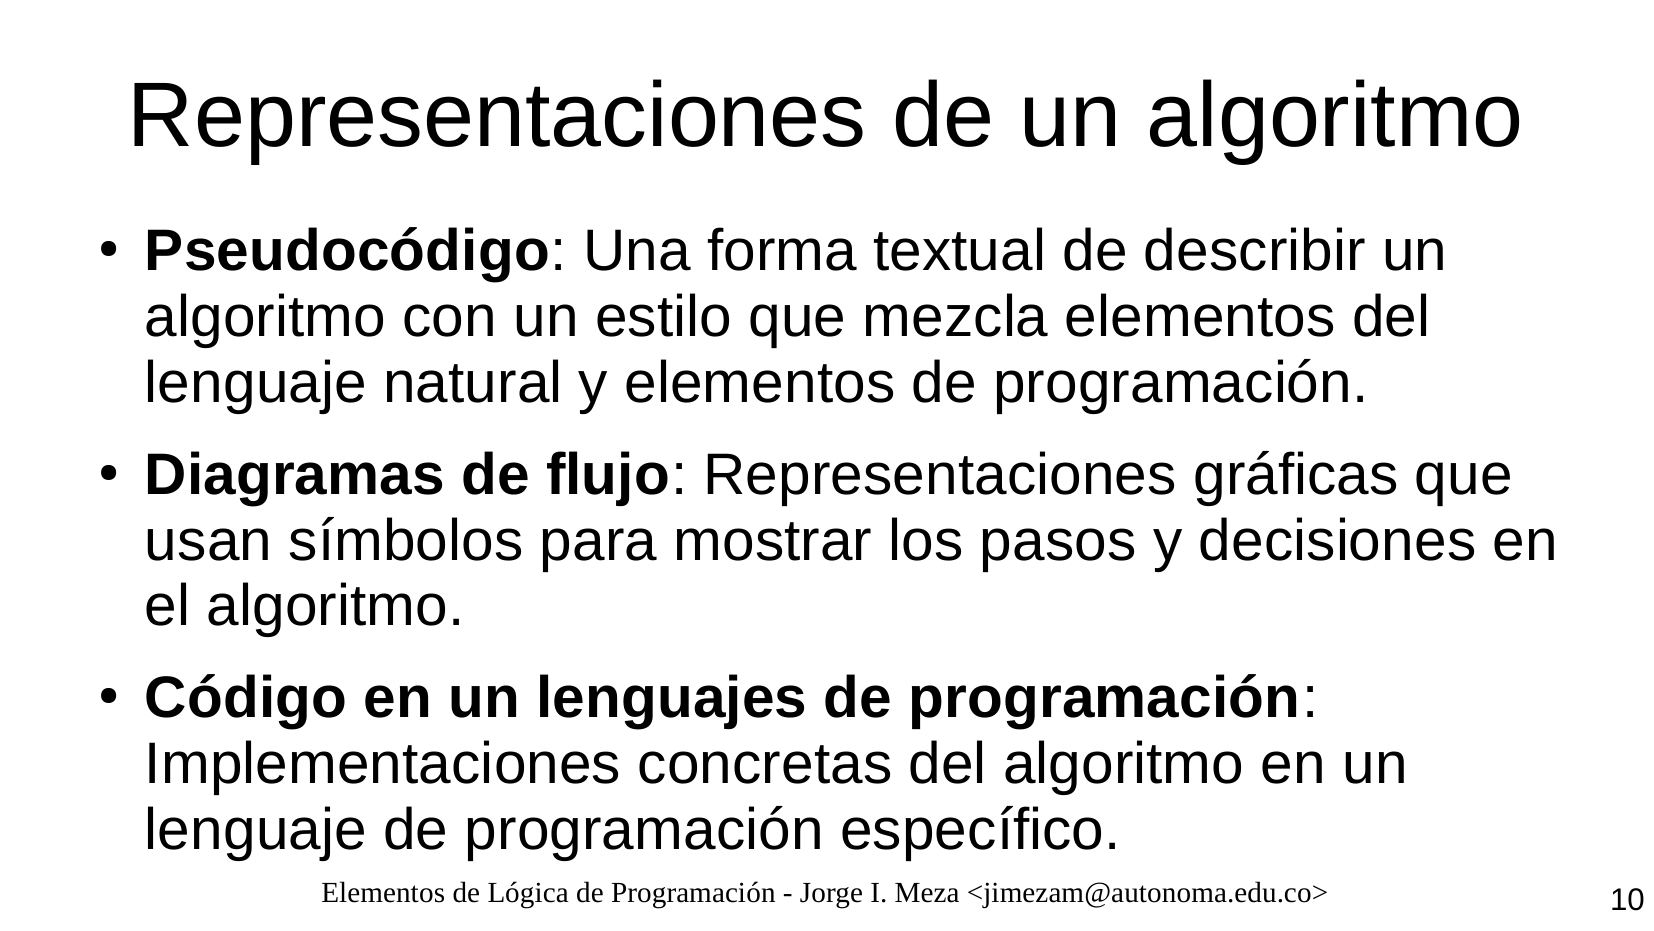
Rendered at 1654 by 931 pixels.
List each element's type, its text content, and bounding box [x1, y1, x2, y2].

list Pseudocódigo: Una forma textual de describir un algoritmo con un estilo que mezcla elementos del lenguaje natural y elementos de programación. Diagramas de flujo: Representaciones gráficas que usan símbolos para mostrar los pasos y decisiones en el algoritmo. Código en un lenguajes de programación: Implementaciones concretas del algoritmo en un lenguaje de programación específico. [82, 217, 1571, 863]
title Representaciones de un algoritmo [82, 37, 1571, 193]
